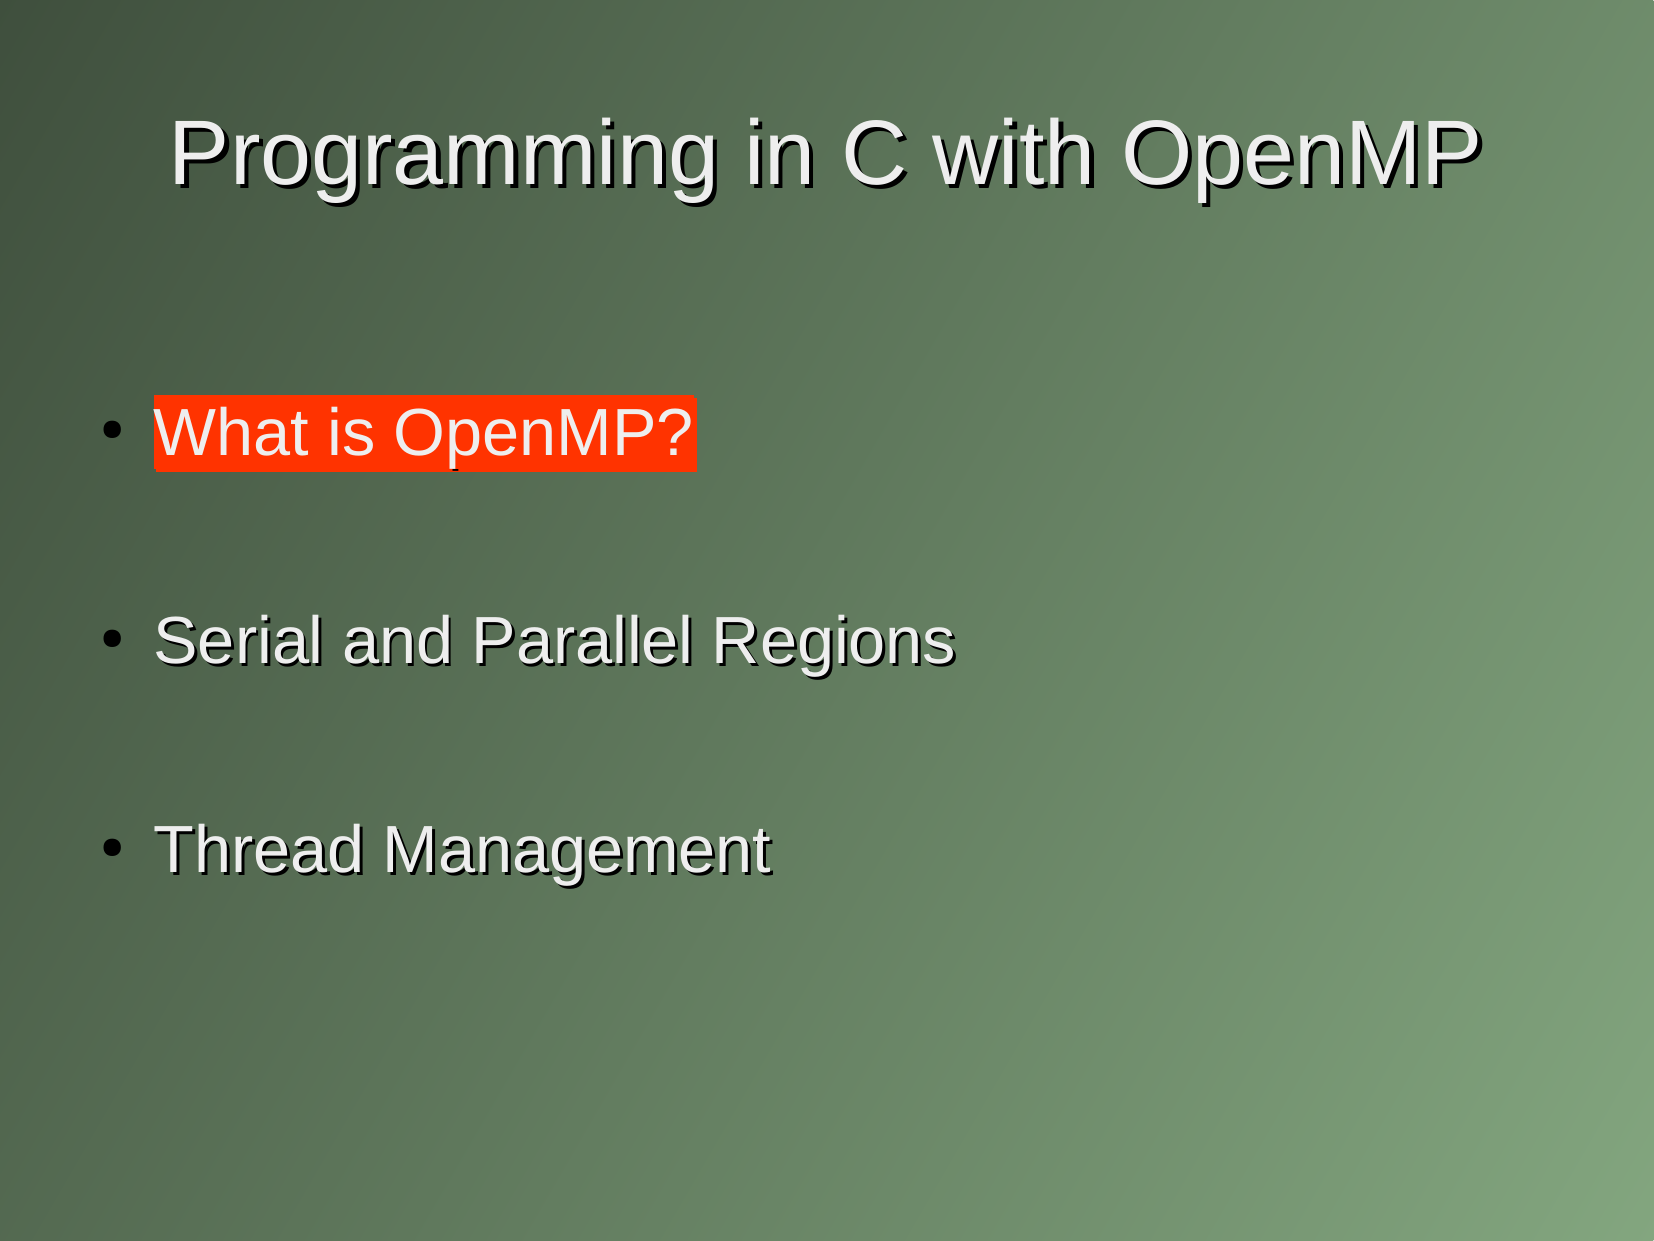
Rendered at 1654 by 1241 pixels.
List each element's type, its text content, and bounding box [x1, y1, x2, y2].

list What is OpenMP? Serial and Parallel Regions Thread Management [82, 290, 1571, 1010]
title Programming in C with OpenMP [82, 49, 1571, 257]
